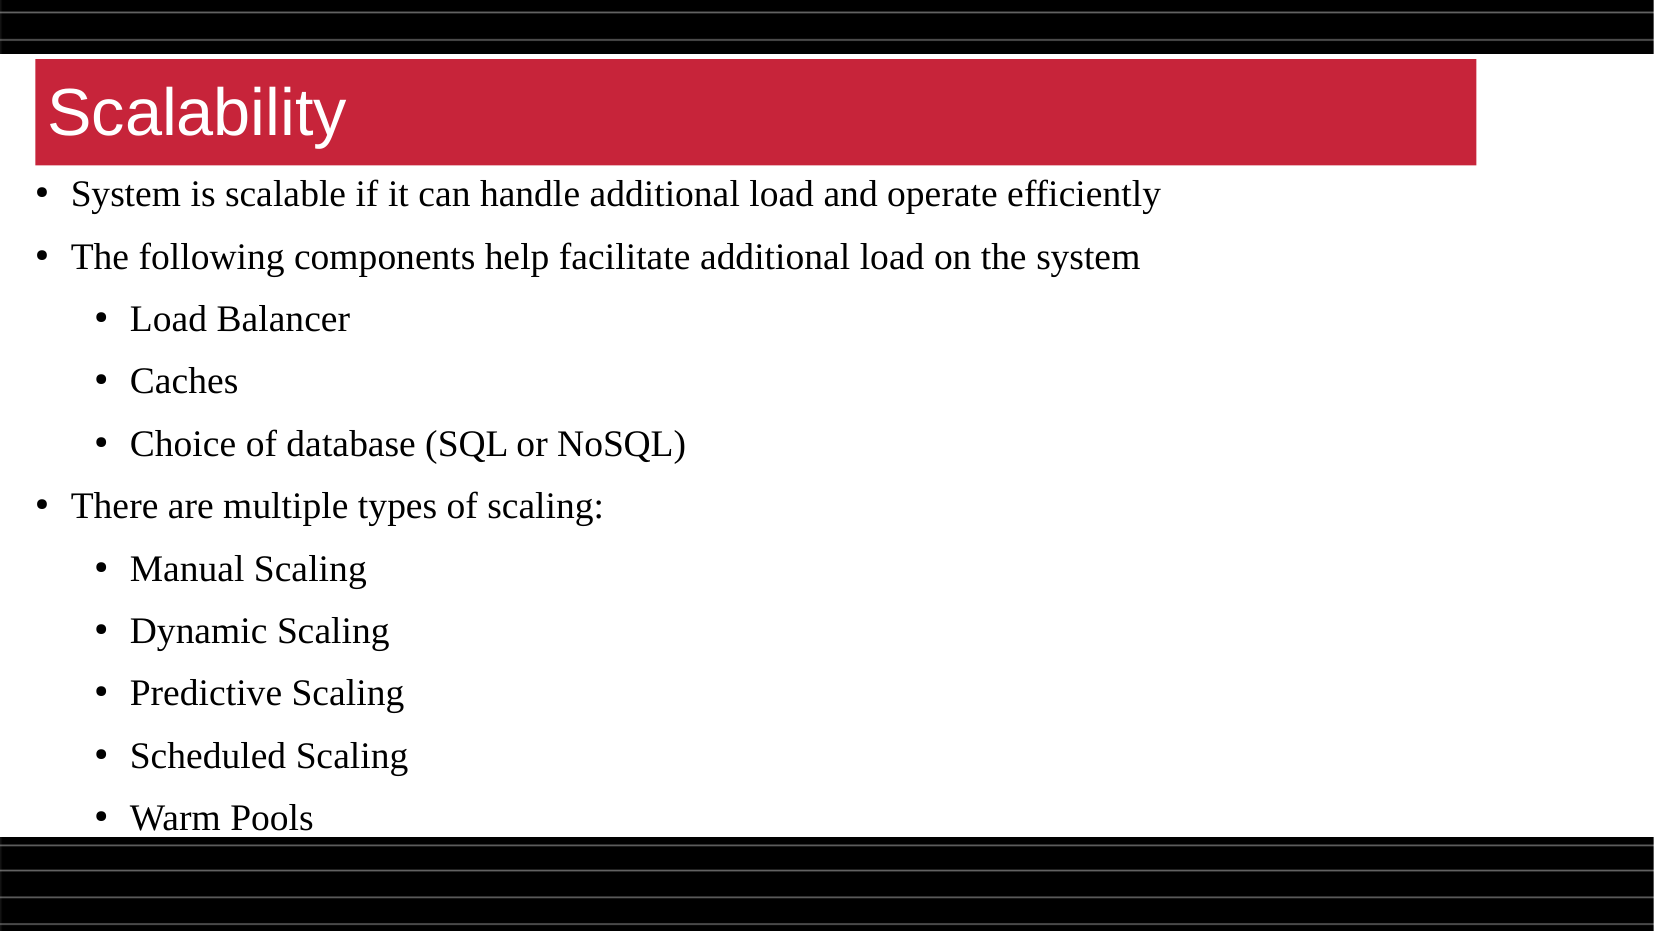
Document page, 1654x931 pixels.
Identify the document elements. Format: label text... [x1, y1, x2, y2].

picture [0, 837, 1654, 931]
subtitle System is scalable if it can handle additional load and operate efficiently The following components help facilitate additional load on the system Load Balancer Caches Choice of database (SQL or NoSQL) There are multiple types of scaling: Manual Scaling Dynamic Scaling Predictive Scaling Scheduled Scaling Warm Pools [35, 173, 1595, 839]
title Scalability [35, 59, 1477, 166]
picture [0, 0, 1654, 54]
